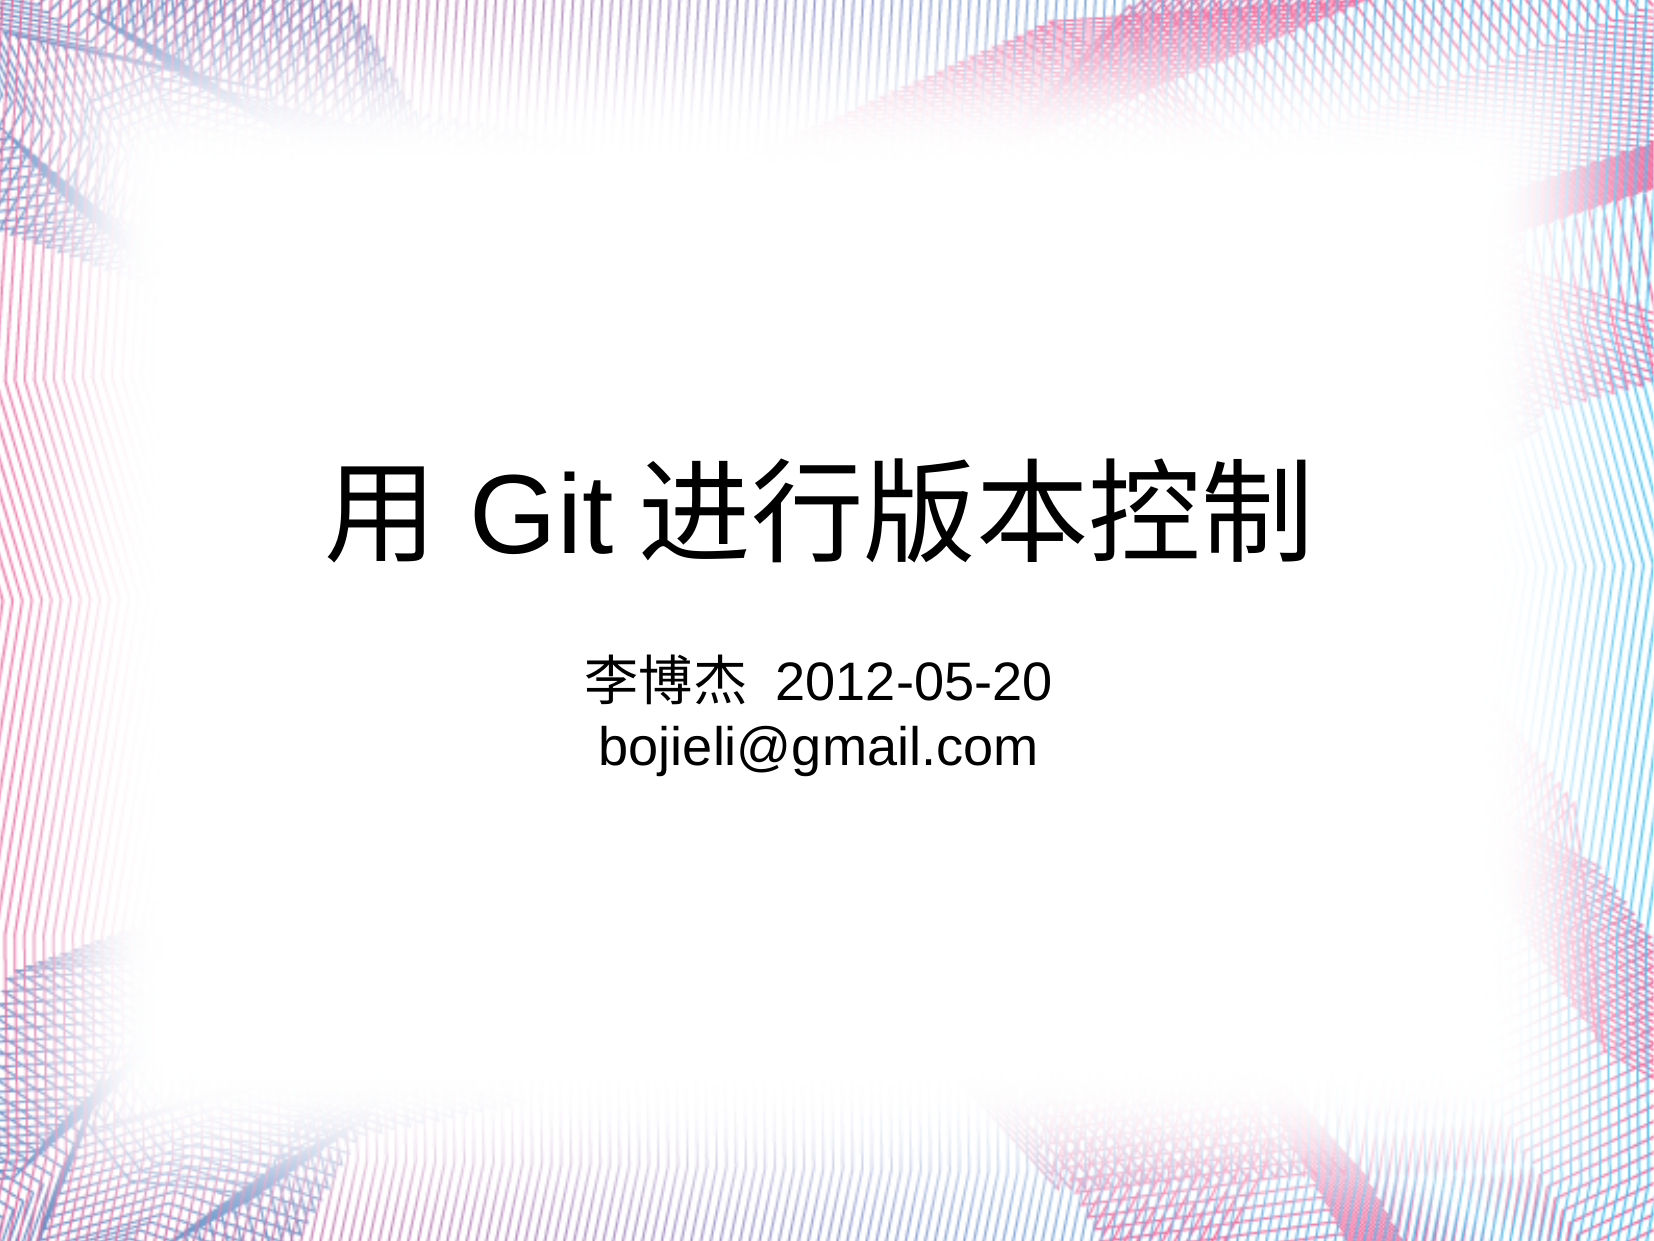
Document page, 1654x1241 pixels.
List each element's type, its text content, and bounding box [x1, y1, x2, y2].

subtitle 用Git进行版本控制 李博杰 2012-05-20 bojieli@gmail.com [75, 120, 1564, 1081]
picture [0, 0, 1654, 1241]
